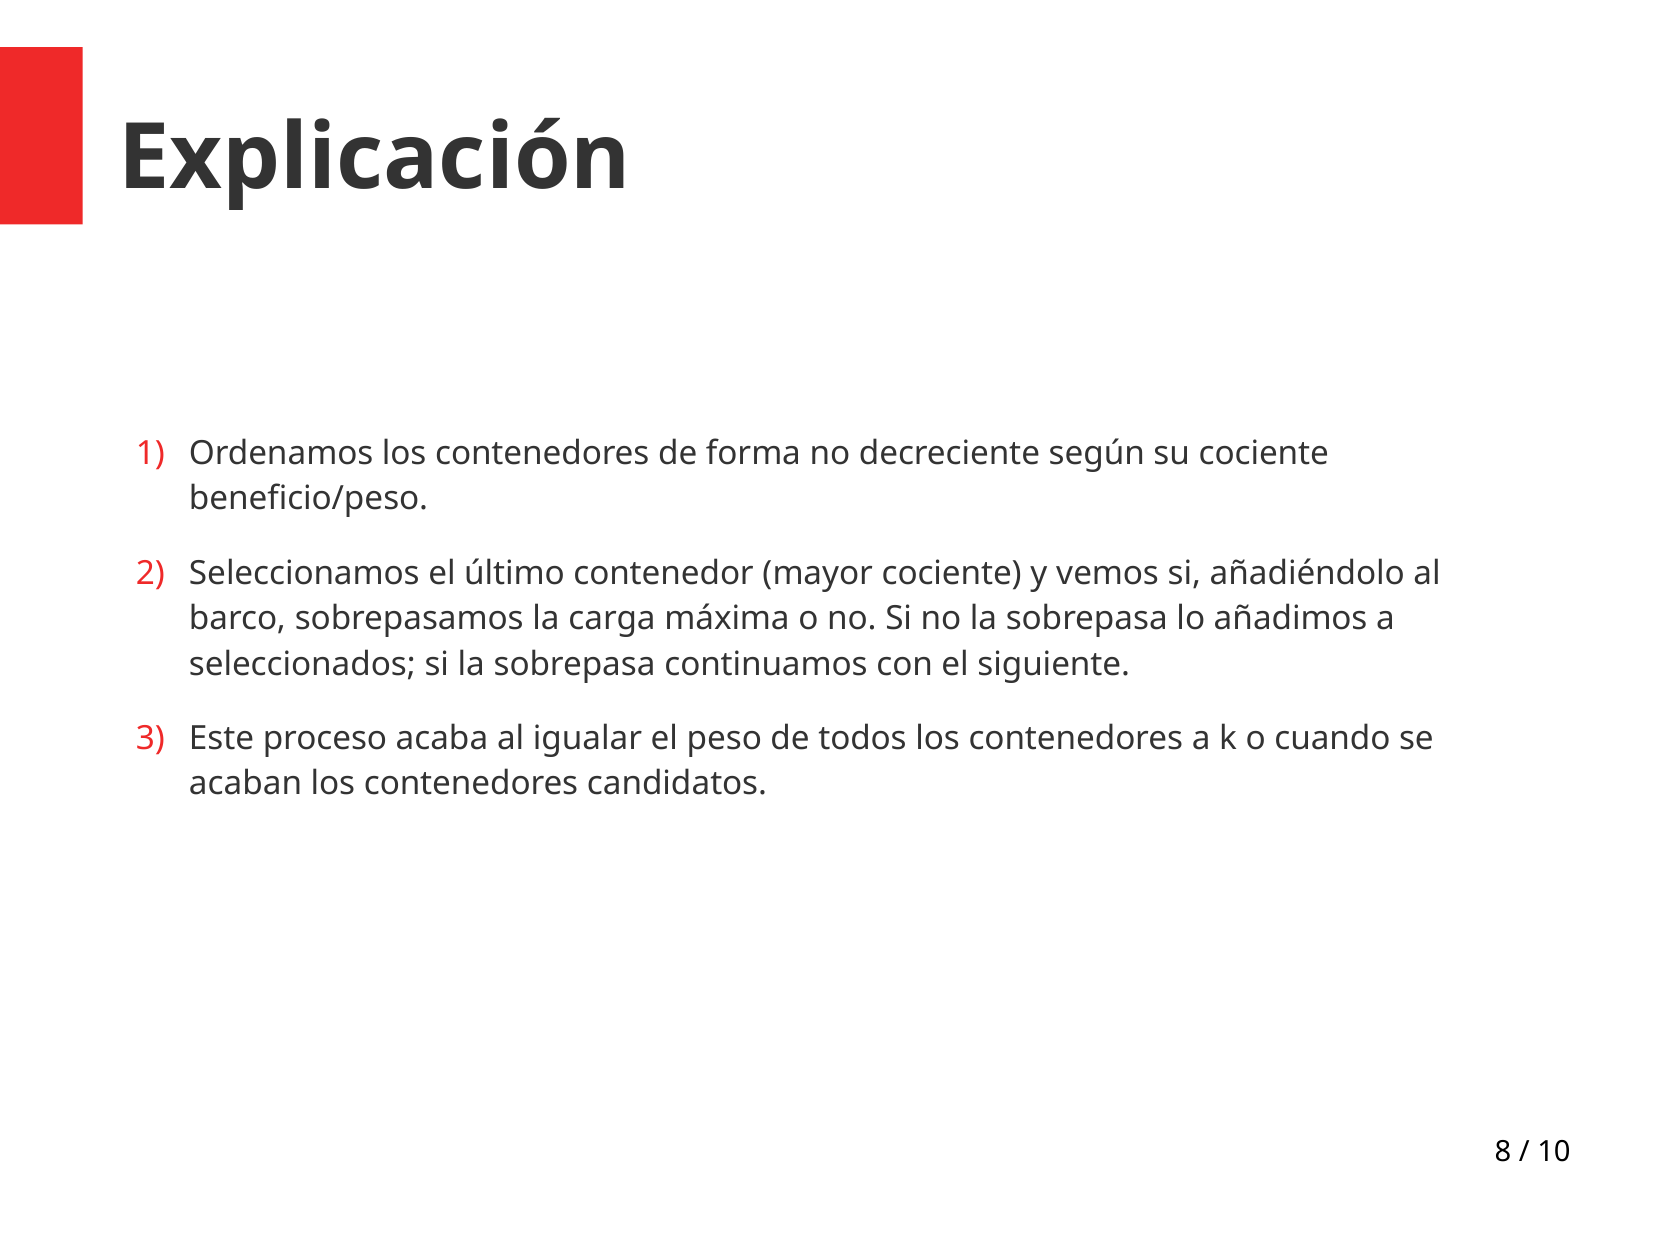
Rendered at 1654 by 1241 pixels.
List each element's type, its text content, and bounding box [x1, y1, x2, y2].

title Explicación [118, 49, 1571, 257]
list Ordenamos los contenedores de forma no decreciente según su cociente beneficio/peso. Seleccionamos el último contenedor (mayor cociente) y vemos si, añadiéndolo al barco, sobrepasamos la carga máxima o no. Si no la sobrepasa lo añadimos a seleccionados; si la sobrepasa continuamos con el siguiente. Este proceso acaba al igualar el peso de todos los contenedores a k o cuando se acaban los contenedores candidatos. [118, 354, 1536, 1074]
